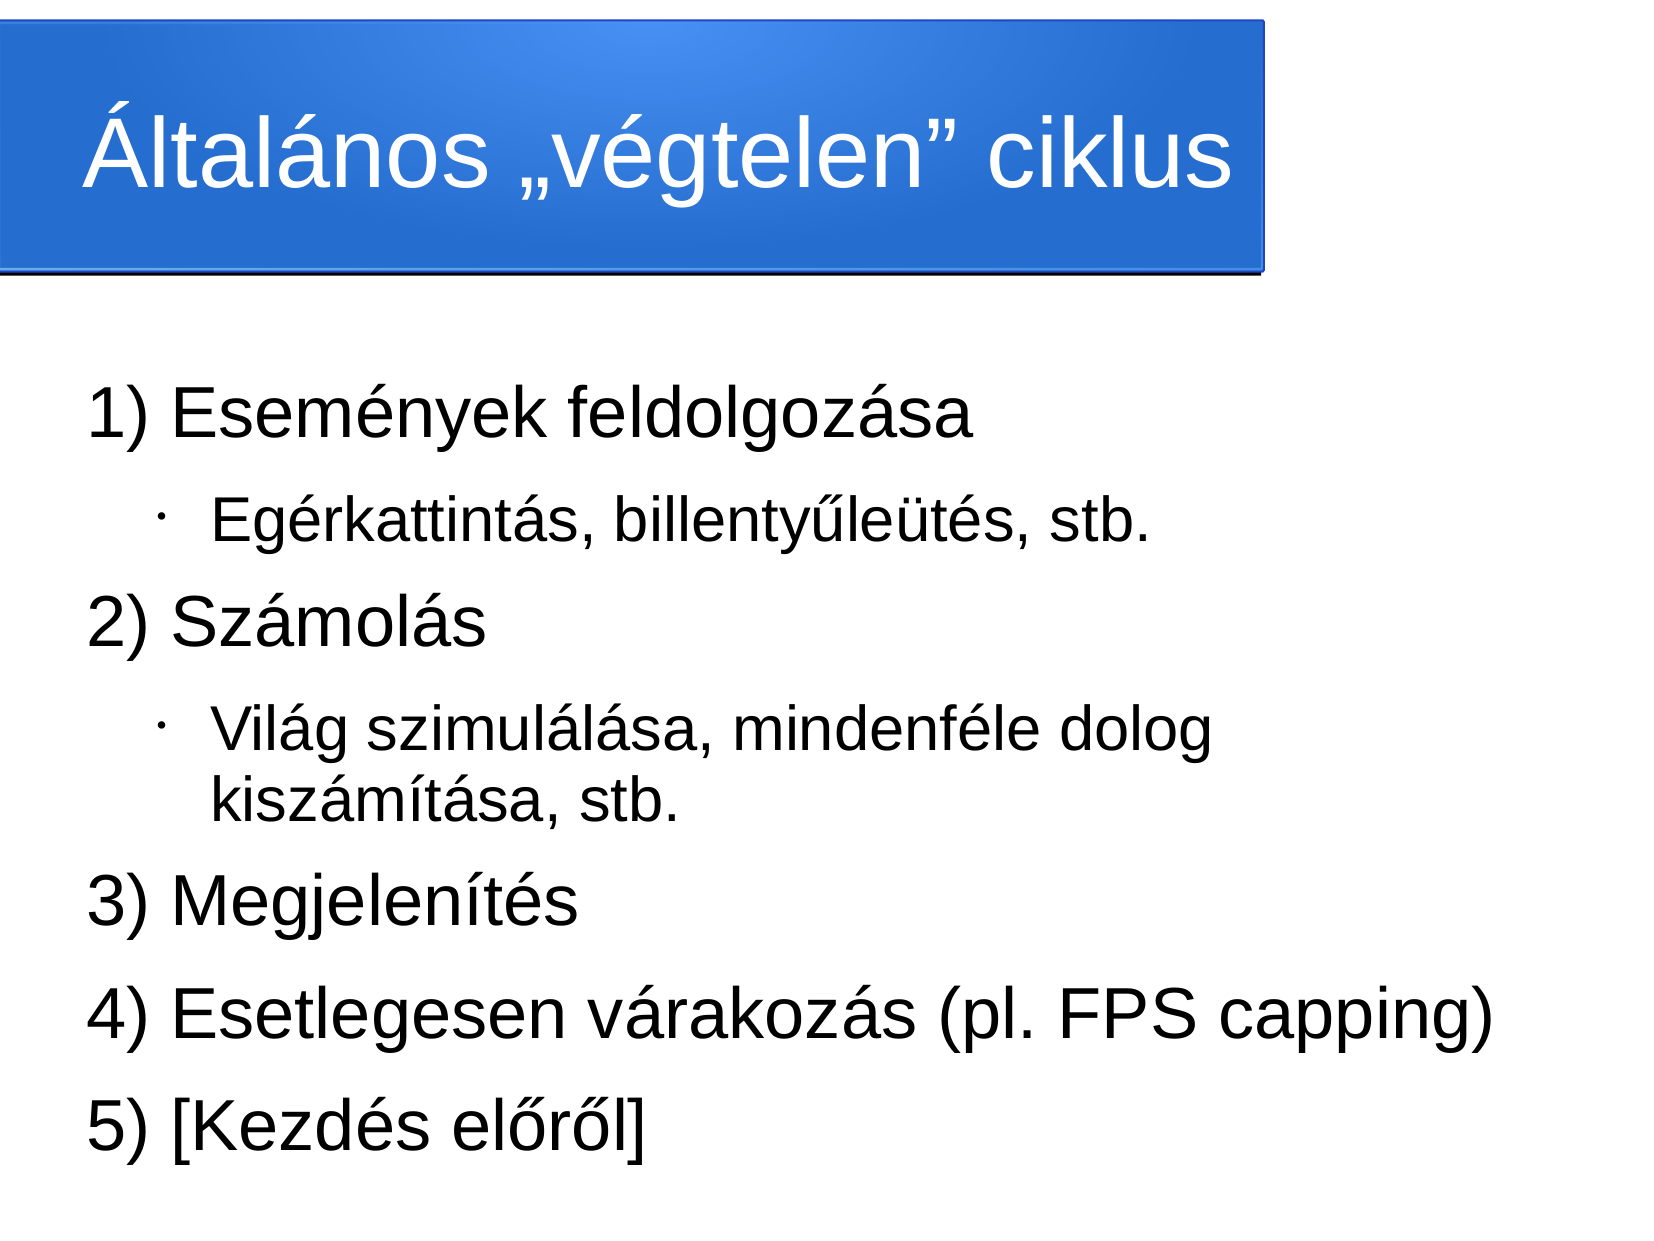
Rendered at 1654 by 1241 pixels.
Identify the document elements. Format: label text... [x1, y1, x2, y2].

list Események feldolgozása Egérkattintás, billentyűleütés, stb. Számolás Világ szimulálása, mindenféle dolog kiszámítása, stb. Megjelenítés Esetlegesen várakozás (pl. FPS capping) [Kezdés előről] [68, 371, 1524, 1241]
title Általános „végtelen” ciklus [82, 49, 1250, 257]
